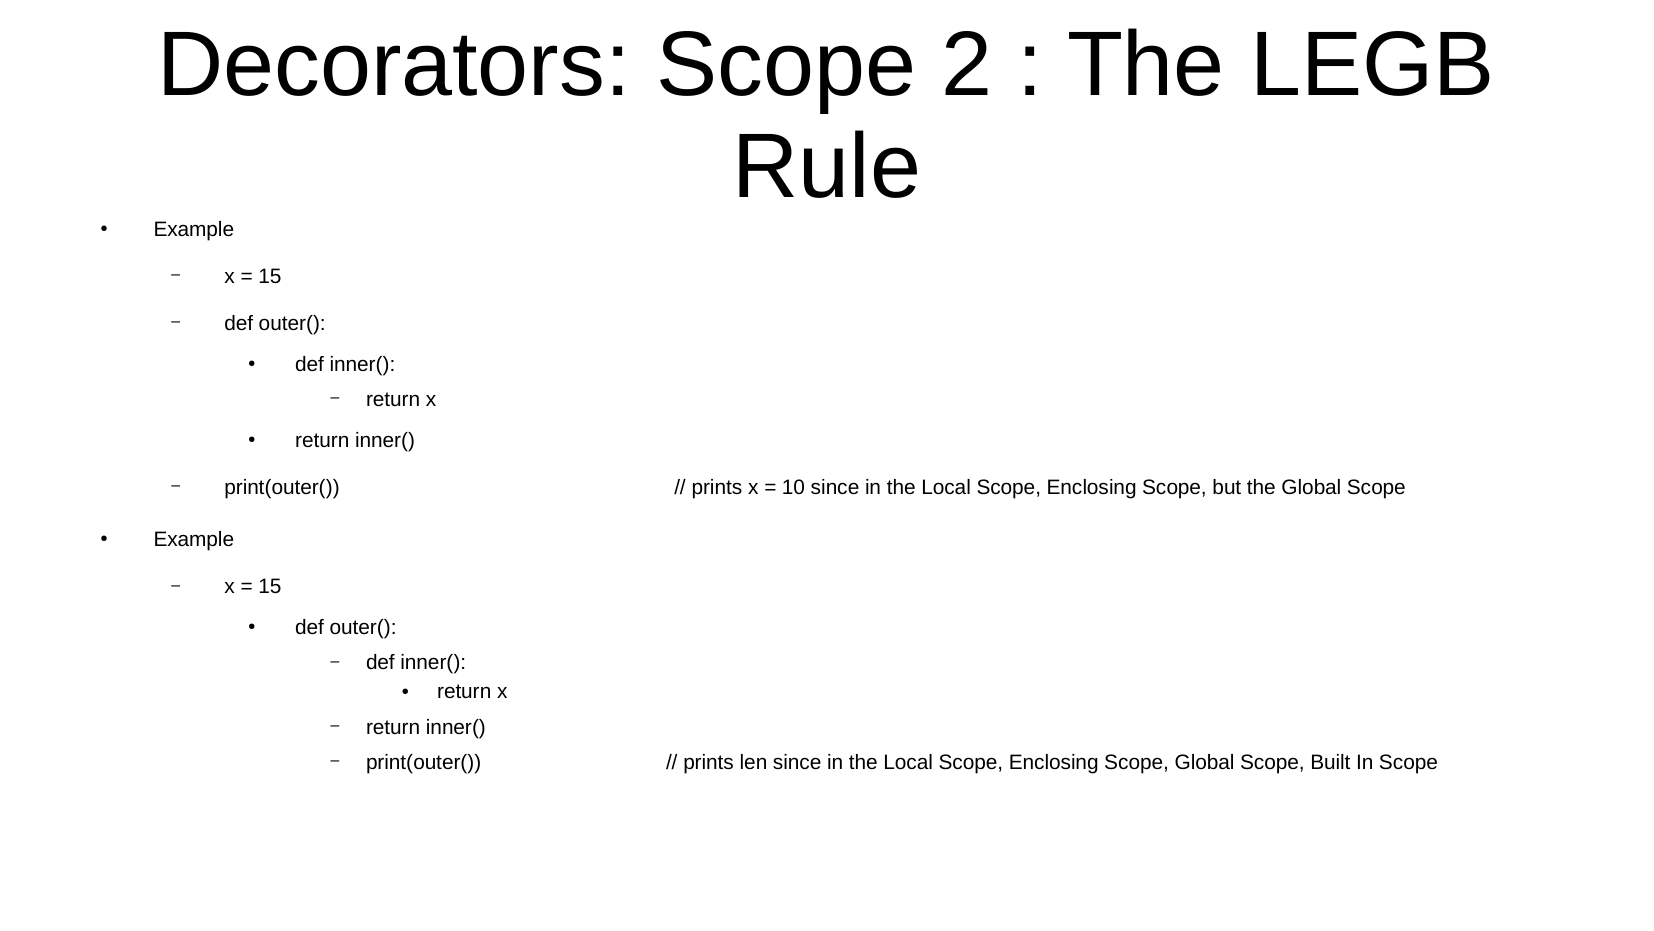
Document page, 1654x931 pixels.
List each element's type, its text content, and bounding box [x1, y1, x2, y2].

title Decorators: Scope 2 : The LEGB Rule [82, 12, 1571, 217]
list Example x = 15 def outer(): def inner(): return x return inner() print(outer()) // prints x = 10 since in the Local Scope, Enclosing Scope, but the Global Scope Example x = 15 def outer(): def inner(): return x return inner() print(outer()) // prints len since in the Local Scope, Enclosing Scope, Global Scope, Built In Scope [82, 217, 1636, 916]
